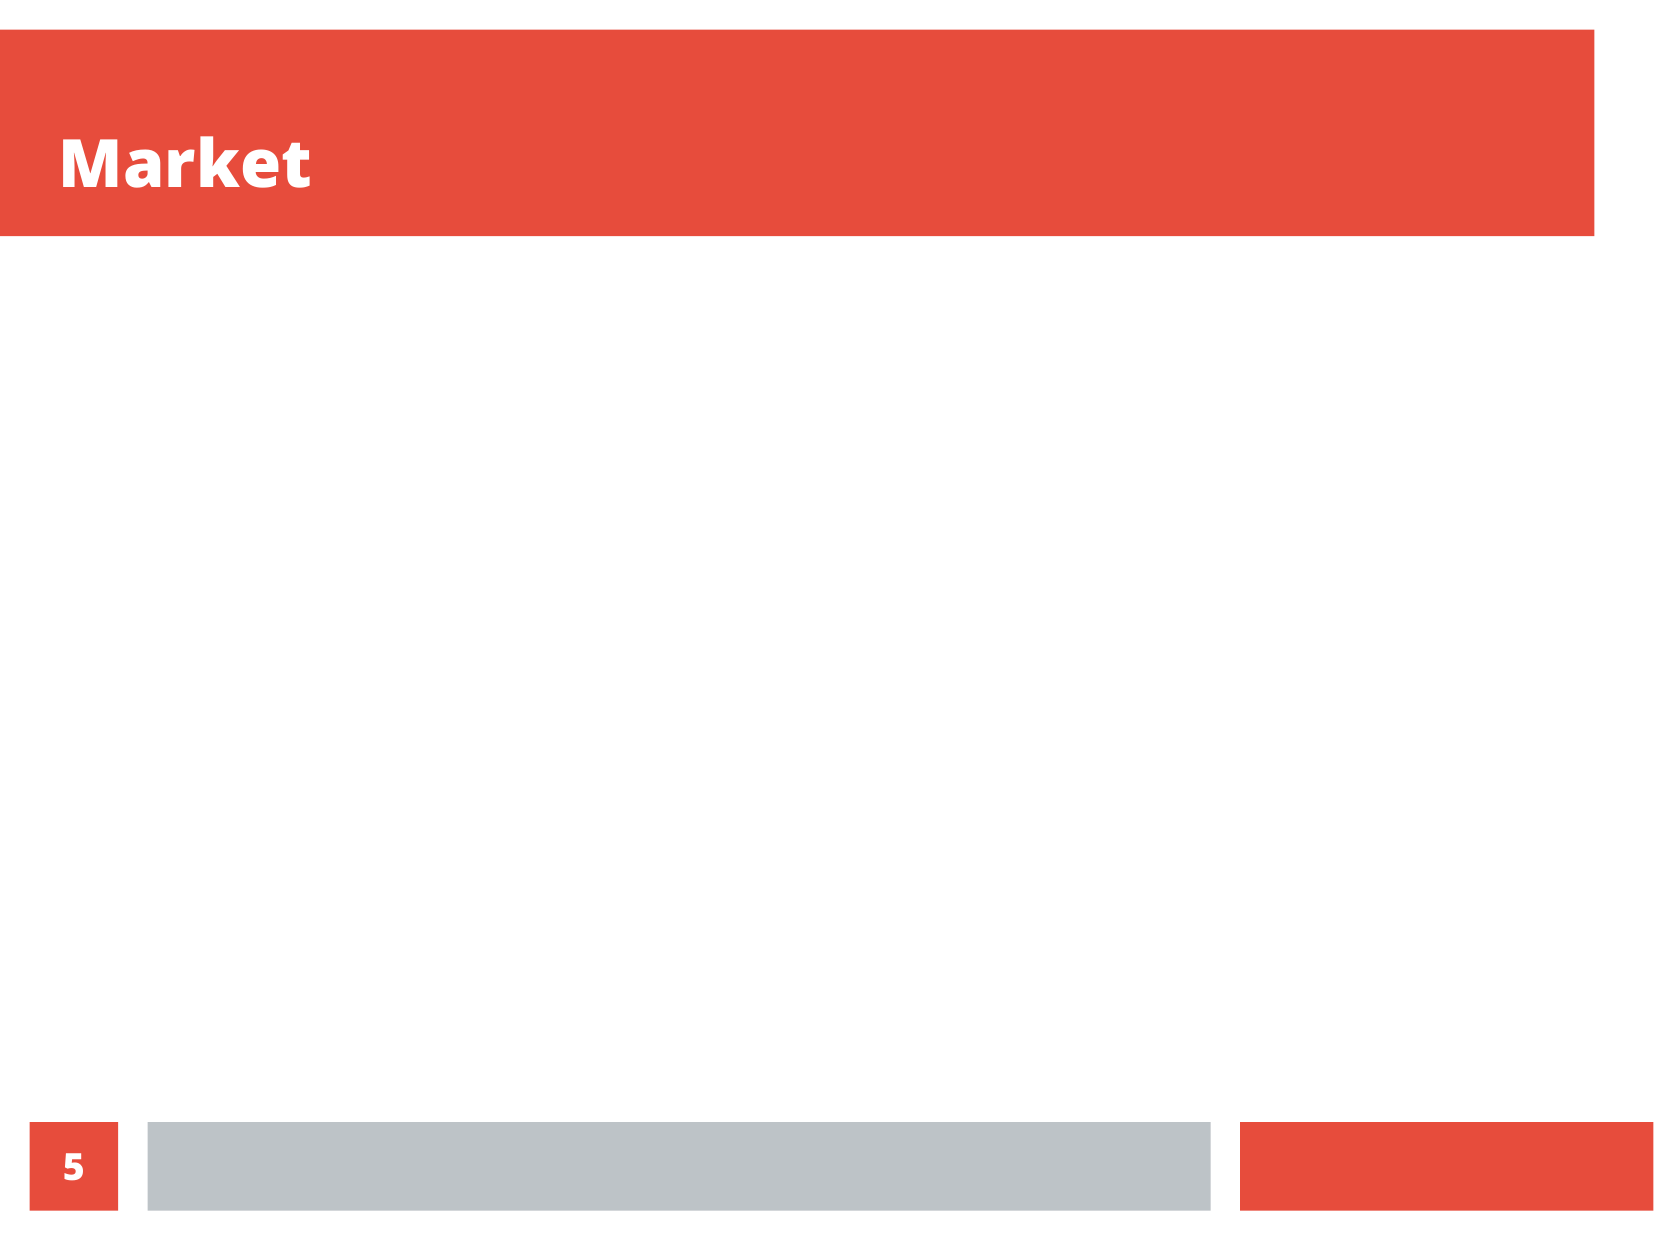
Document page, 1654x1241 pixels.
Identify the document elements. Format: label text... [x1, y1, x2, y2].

title Market [59, 59, 1595, 207]
